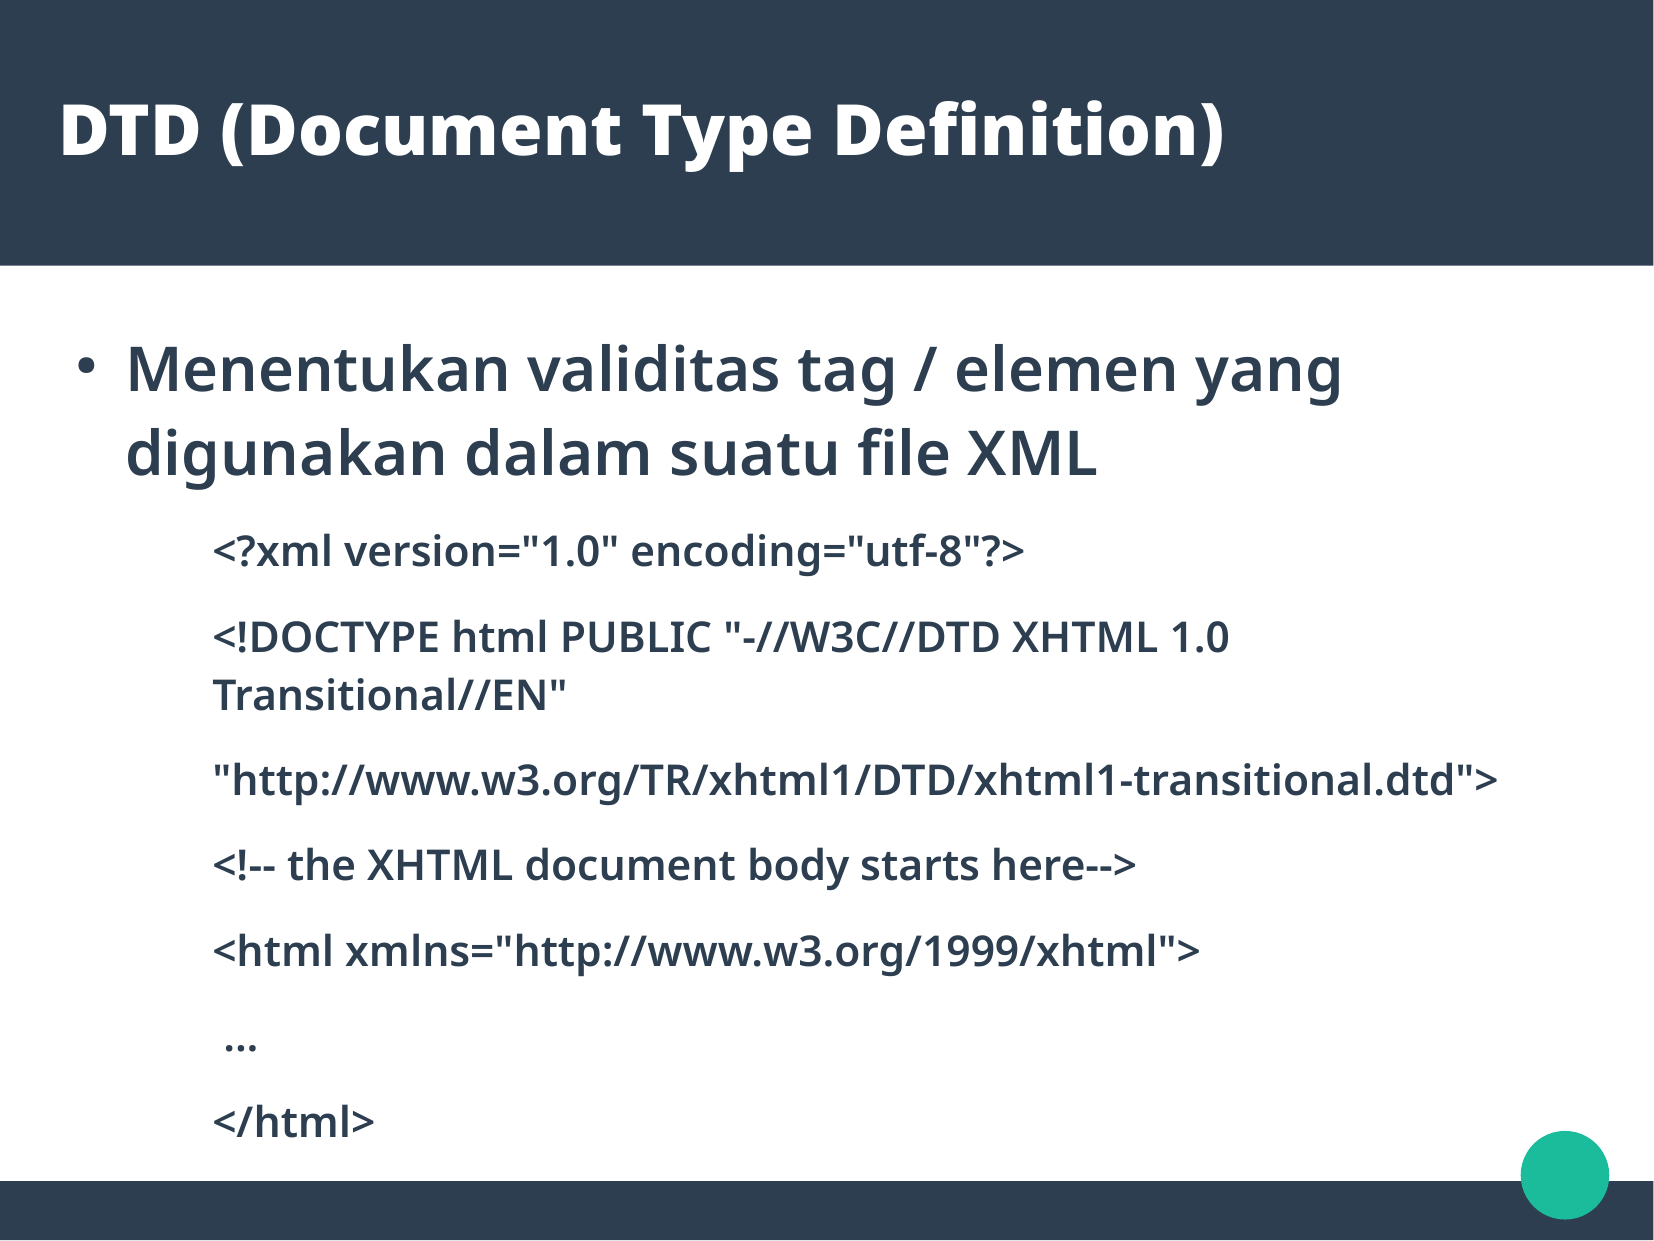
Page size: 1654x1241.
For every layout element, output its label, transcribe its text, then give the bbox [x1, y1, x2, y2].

list Menentukan validitas tag / elemen yang digunakan dalam suatu file XML <?xml version="1.0" encoding="utf-8"?> <!DOCTYPE html PUBLIC "-//W3C//DTD XHTML 1.0 Transitional//EN" "http://www.w3.org/TR/xhtml1/DTD/xhtml1-transitional.dtd"> <!-- the XHTML document body starts here--> <html xmlns="http://www.w3.org/1999/xhtml"> ... </html> [59, 324, 1595, 1152]
title DTD (Document Type Definition) [59, 49, 1595, 207]
